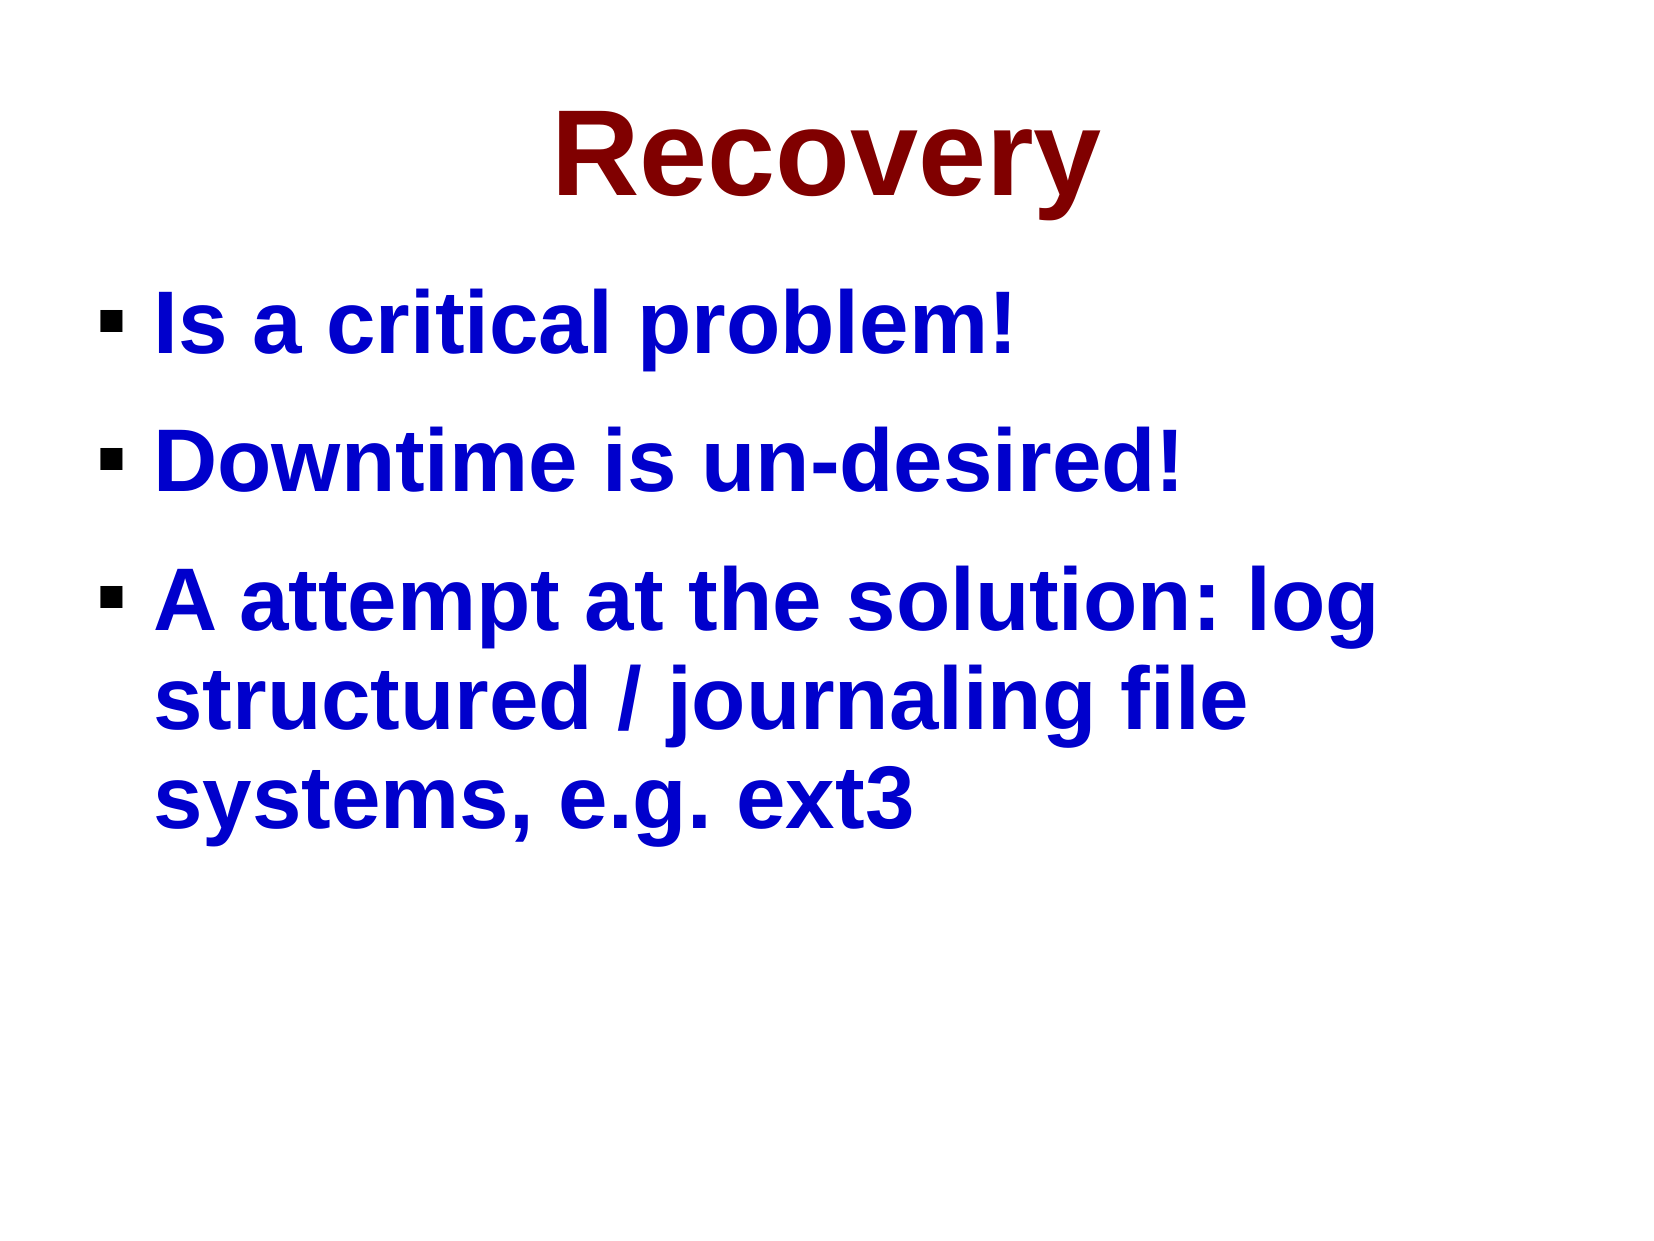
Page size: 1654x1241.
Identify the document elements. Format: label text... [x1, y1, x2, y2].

list Is a critical problem! Downtime is un-desired! A attempt at the solution: log structured / journaling file systems, e.g. ext3 [82, 272, 1571, 993]
title Recovery [82, 49, 1571, 257]
